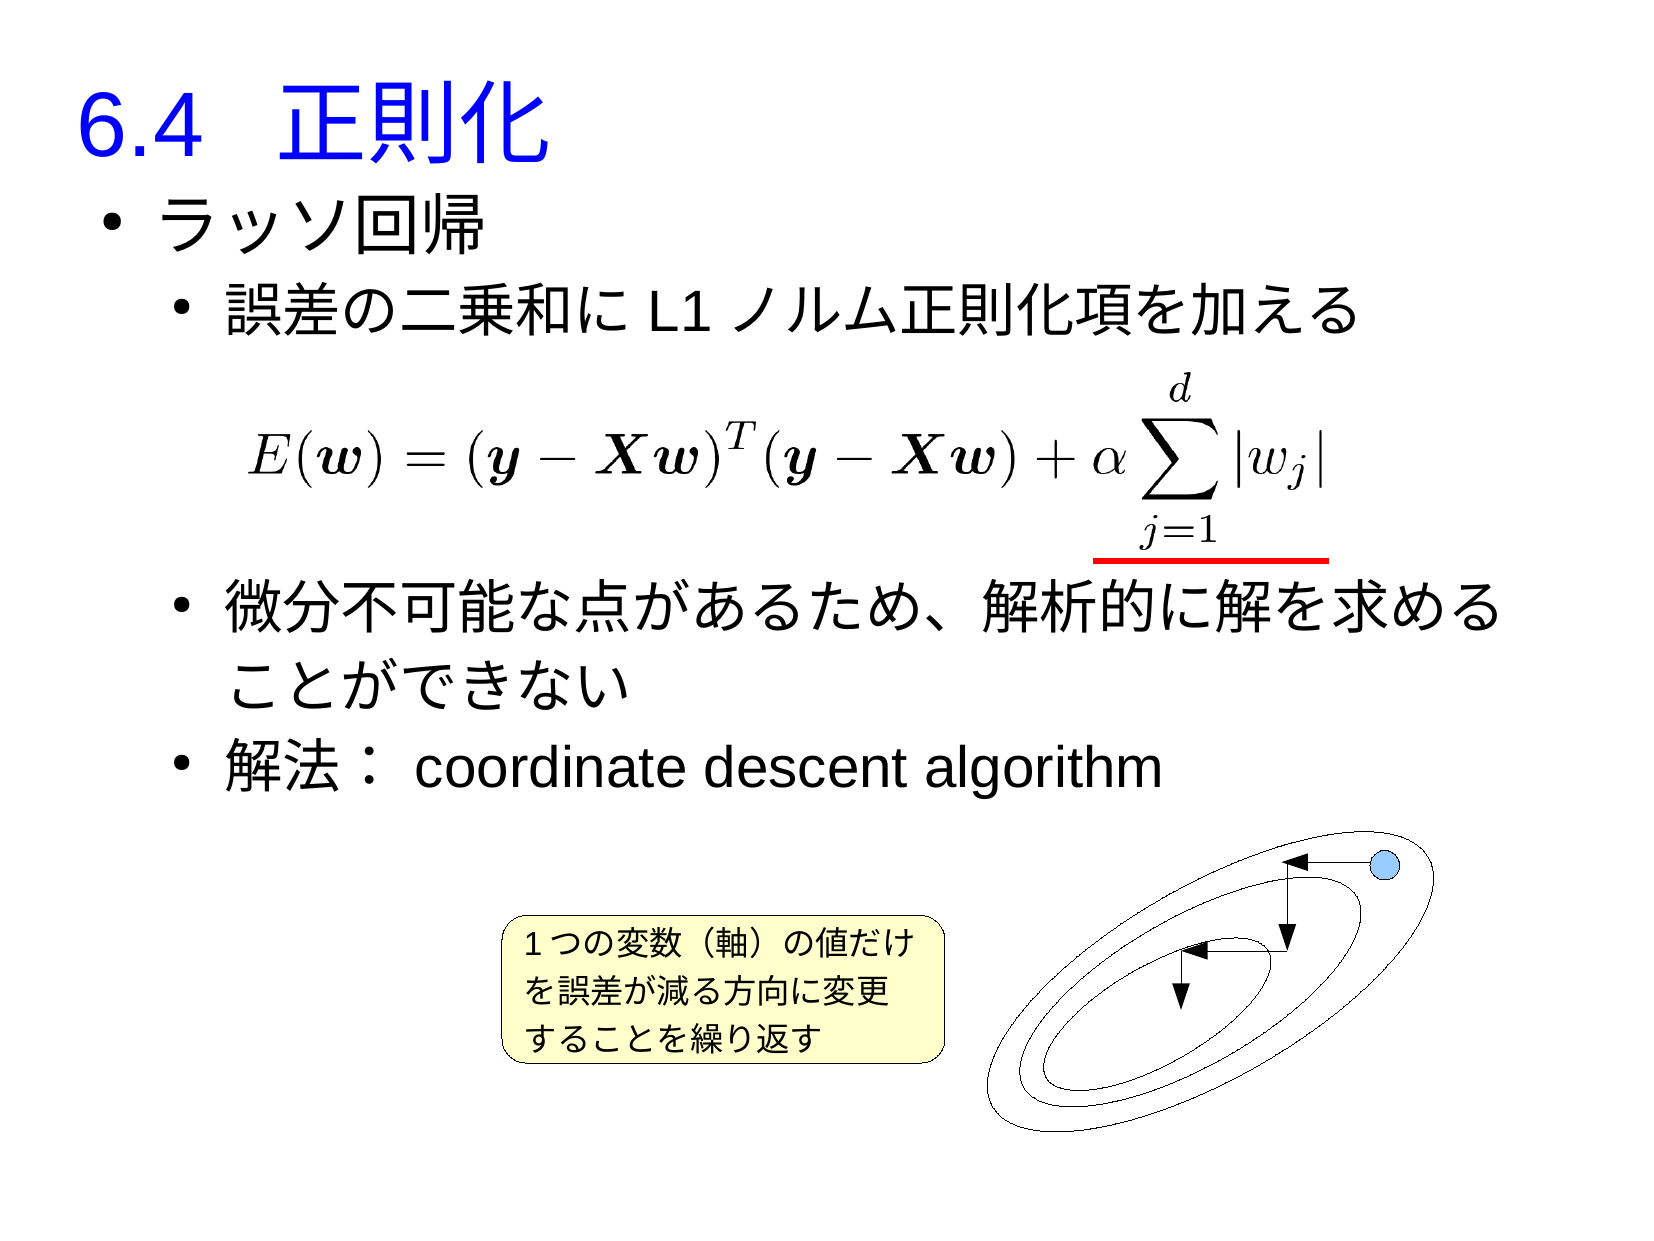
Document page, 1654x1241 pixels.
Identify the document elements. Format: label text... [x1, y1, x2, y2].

title 6.4 正則化 [76, 52, 1565, 190]
list ラッソ回帰 誤差の二乗和にL1ノルム正則化項を加える 微分不可能な点があるため、解析的に解を求めることができない 解法：coordinate descent algorithm [82, 177, 1536, 1013]
text_box [1369, 850, 1400, 880]
text_box 1つの変数（軸）の値だけ を誤差が減る方向に変更 することを繰り返す [501, 915, 945, 1064]
picture [248, 372, 1322, 550]
